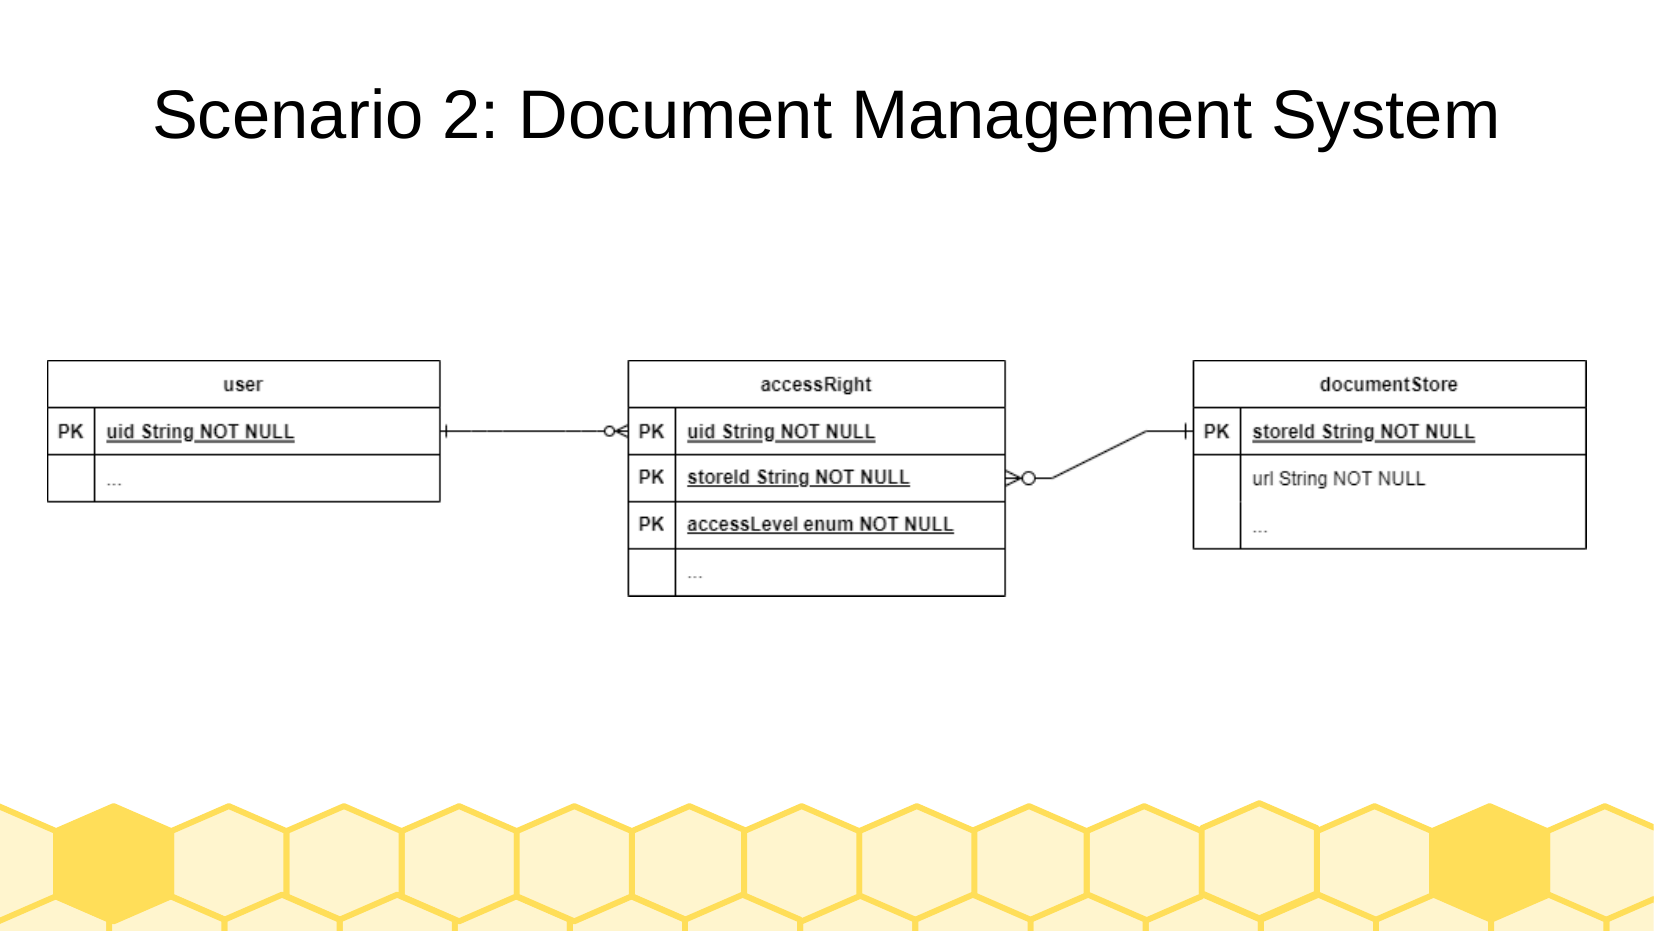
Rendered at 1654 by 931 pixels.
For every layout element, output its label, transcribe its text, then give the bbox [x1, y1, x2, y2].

title Scenario 2: Document Management System [82, 37, 1571, 193]
picture [47, 360, 1587, 597]
